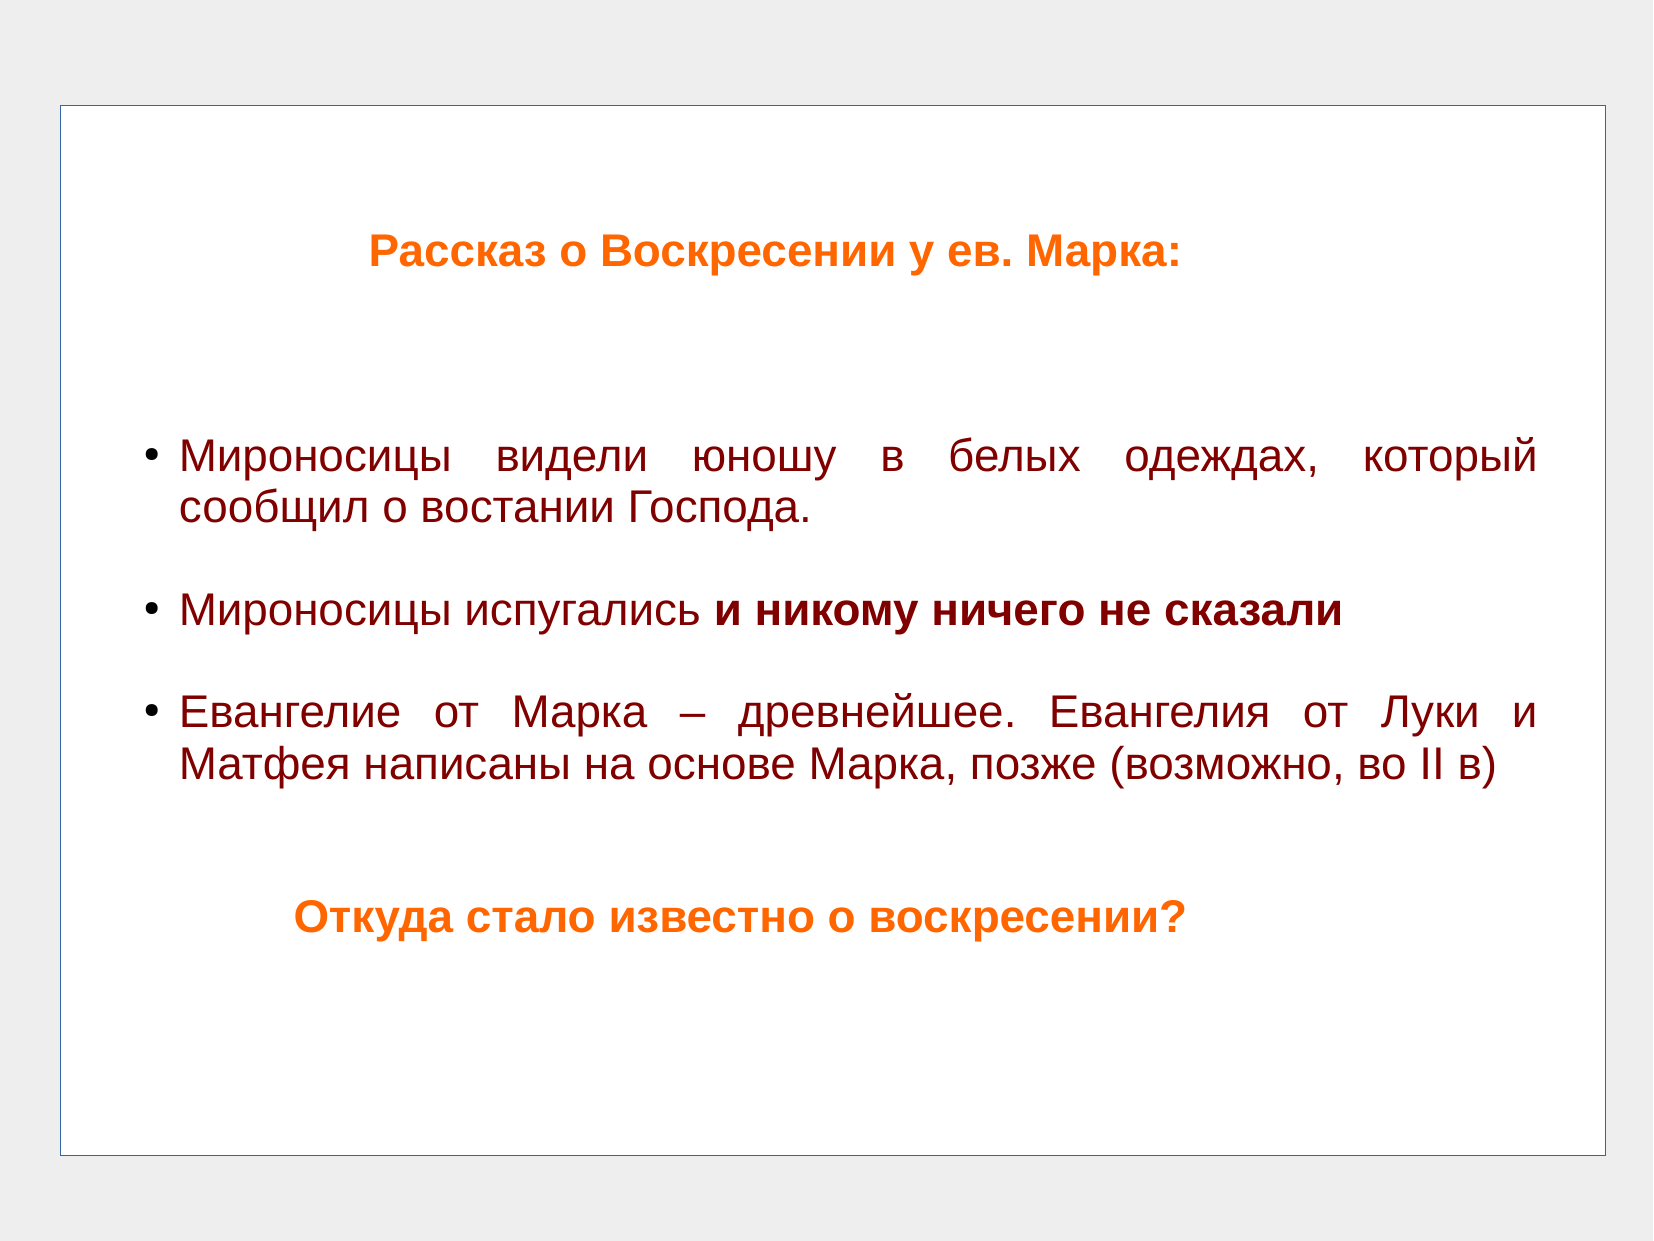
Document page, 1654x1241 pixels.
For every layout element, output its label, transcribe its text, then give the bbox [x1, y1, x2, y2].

subtitle Рассказ о Воскресении у ев. Марка: Мироносицы видели юношу в белых одеждах, который сообщил о востании Господа. Мироносицы испугались и никому ничего не сказали Евангелие от Марка – древнейшее. Евангелия от Луки и Матфея написаны на основе Марка, позже (возможно, во II в) Откуда стало известно о воскресении? [143, 225, 1539, 1081]
text_box [60, 105, 1606, 1156]
